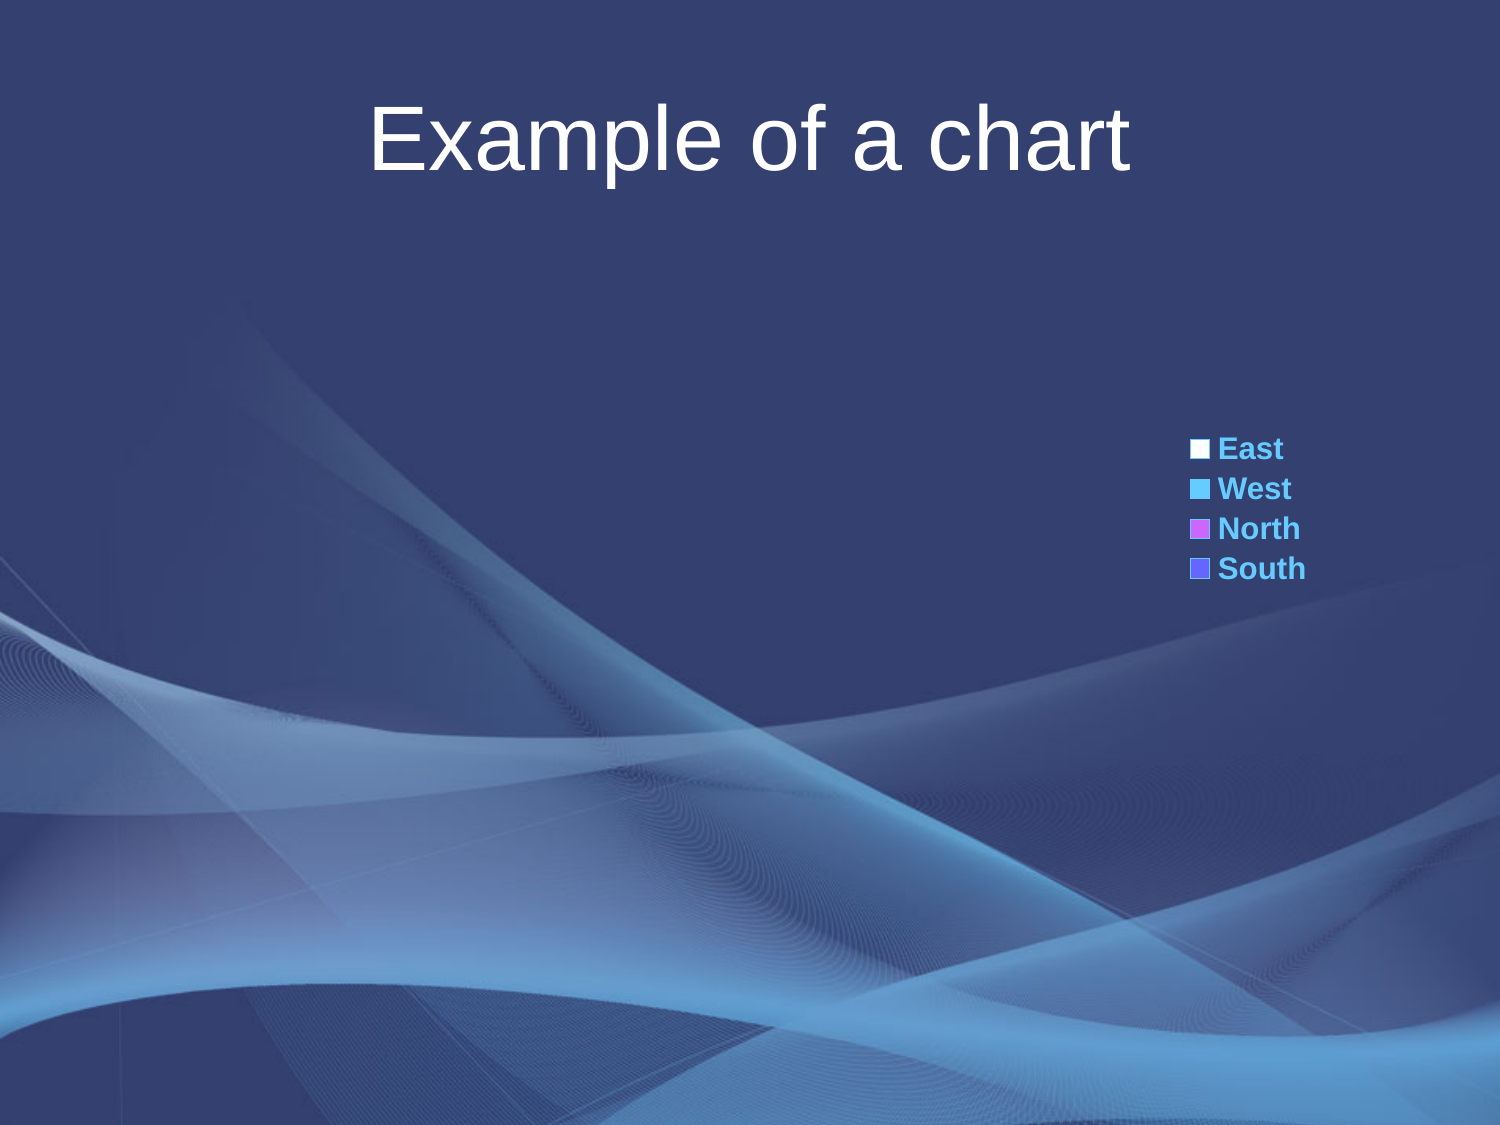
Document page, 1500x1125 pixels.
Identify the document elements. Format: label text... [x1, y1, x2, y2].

title Example of a chart [75, 45, 1426, 233]
chart [332, 200, 1328, 817]
picture [0, 0, 1500, 1125]
